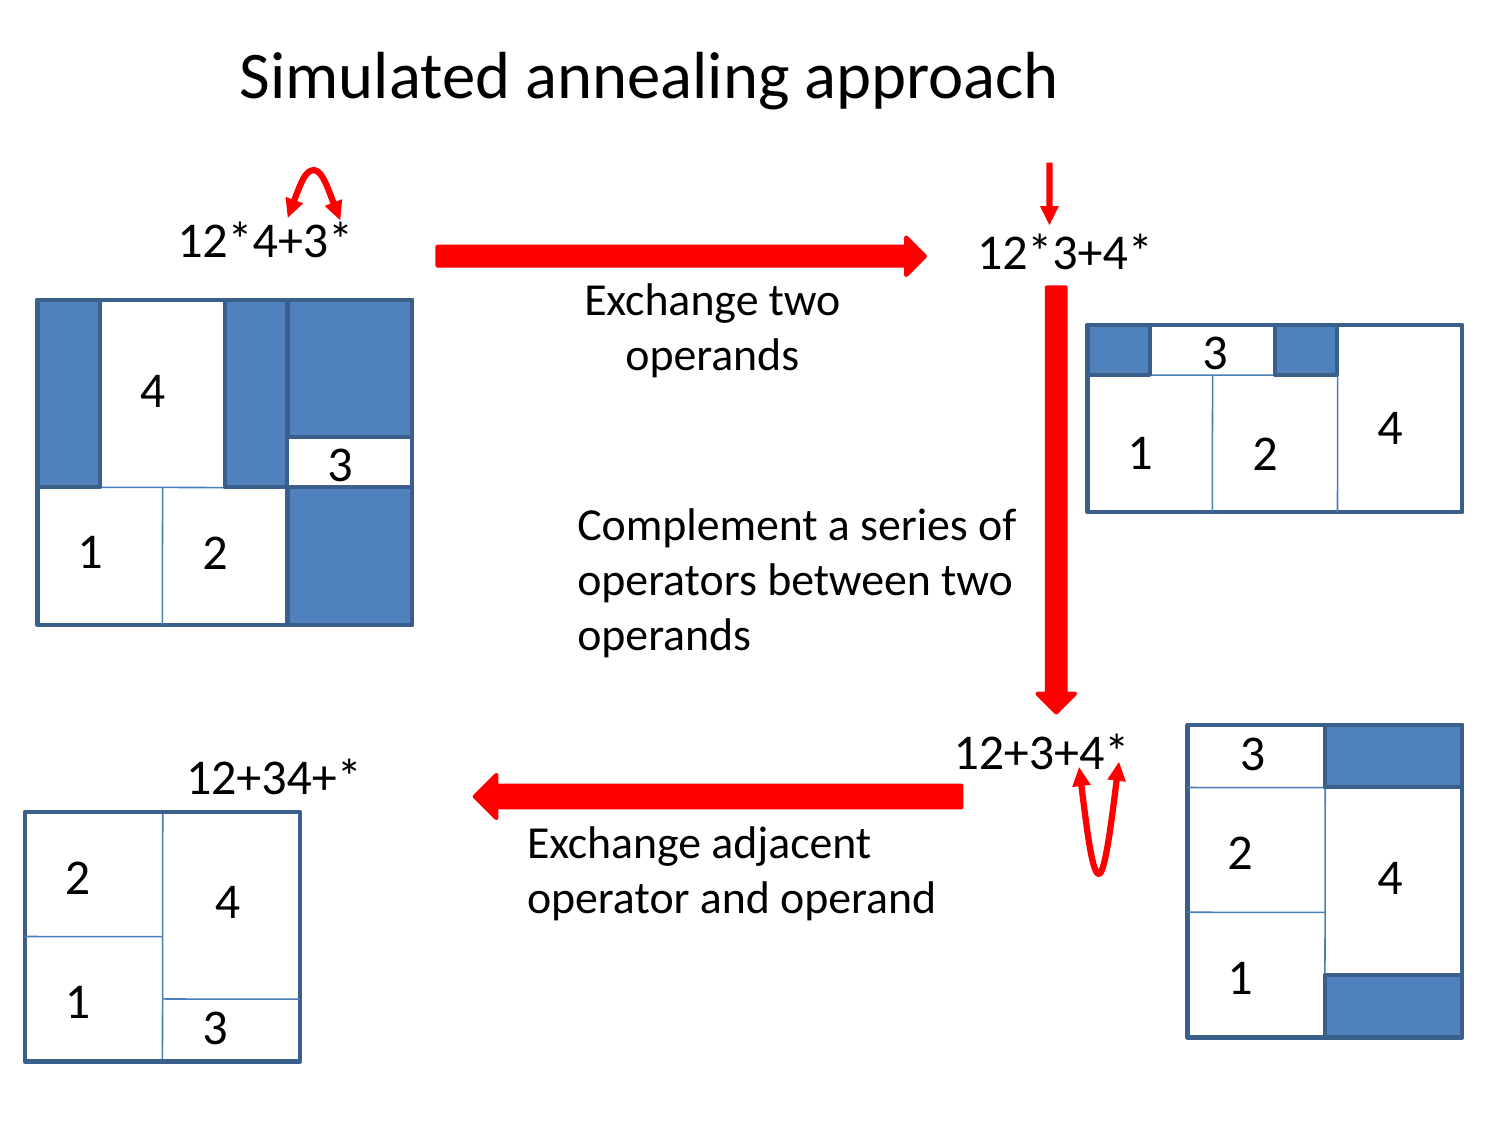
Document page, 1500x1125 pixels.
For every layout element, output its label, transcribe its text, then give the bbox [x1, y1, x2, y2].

text_box 2 [1237, 412, 1313, 488]
text_box 12*3+4* [962, 212, 1288, 288]
text_box 3 [1187, 312, 1263, 388]
text_box [437, 237, 925, 275]
text_box 12+3+4* [938, 711, 1241, 787]
text_box [1087, 324, 1150, 375]
text_box Exchange adjacent operator and operand [512, 805, 988, 986]
text_box [225, 299, 413, 625]
text_box 1 [62, 511, 138, 587]
text_box 3 [312, 424, 388, 499]
text_box 2 [1212, 812, 1288, 888]
text_box [1038, 287, 1075, 711]
text_box Exchange two operands [537, 262, 888, 388]
text_box 4 [1362, 387, 1438, 463]
text_box 2 [187, 512, 263, 588]
text_box [1275, 324, 1338, 375]
text_box 4 [125, 349, 200, 425]
text_box 2 [50, 836, 125, 912]
text_box 4 [1362, 836, 1438, 912]
text_box 12*4+3* [162, 200, 438, 275]
text_box 4 [200, 861, 275, 936]
text_box [1325, 975, 1463, 1038]
text_box [37, 299, 100, 488]
text_box [474, 774, 962, 819]
text_box 1 [1112, 411, 1188, 487]
text_box 1 [1212, 936, 1288, 1012]
text_box 1 [50, 961, 125, 1036]
text_box Complement a series of operators between two operands [562, 487, 1038, 723]
text_box 12+34+* [171, 736, 467, 812]
text_box [1325, 725, 1463, 788]
text_box 3 [1224, 712, 1300, 788]
text_box 3 [187, 986, 263, 1062]
text_box Simulated annealing approach [224, 24, 1406, 120]
